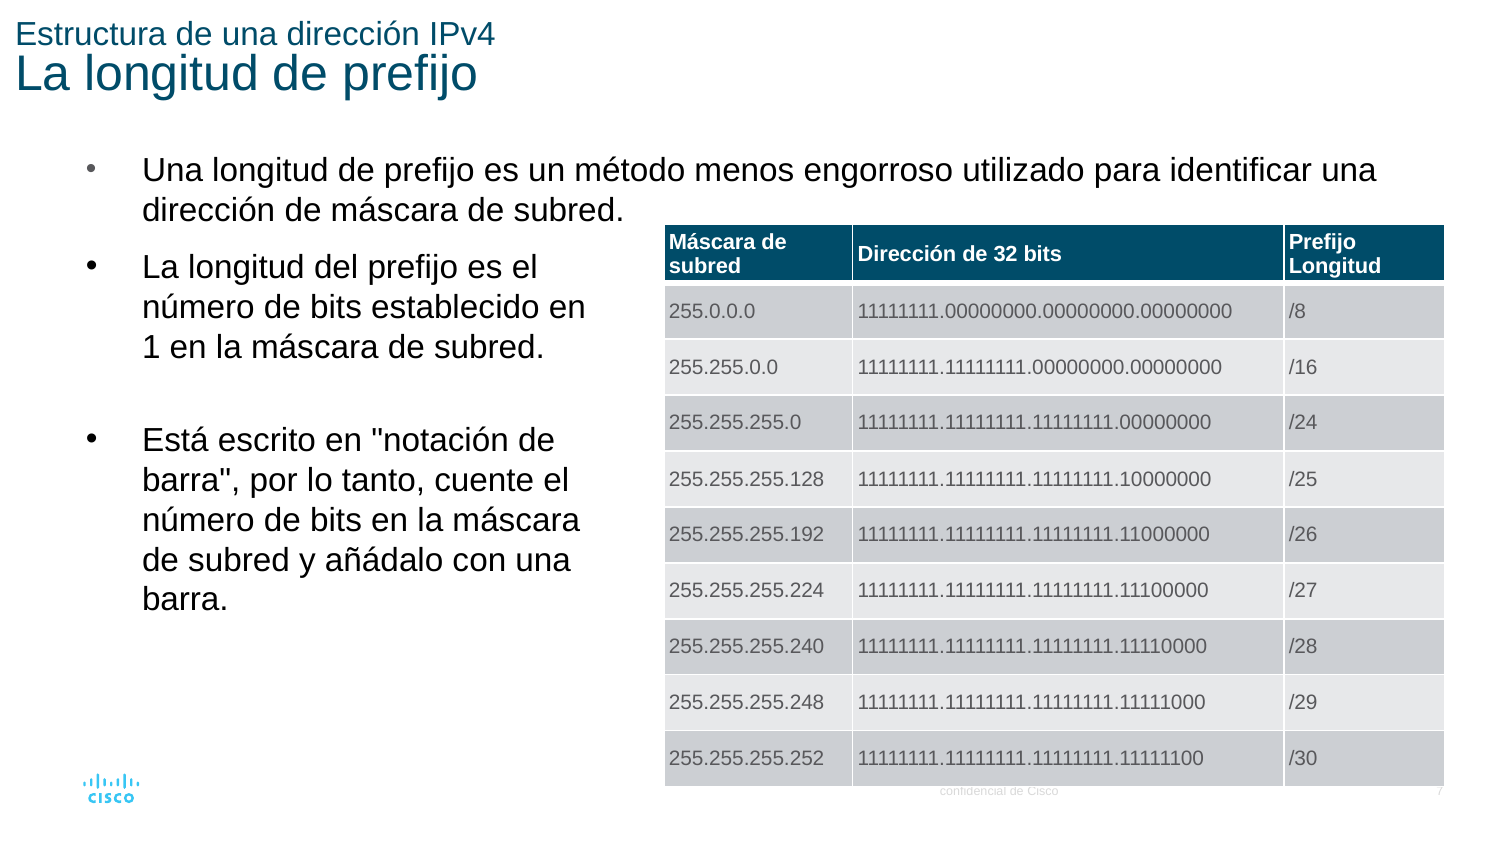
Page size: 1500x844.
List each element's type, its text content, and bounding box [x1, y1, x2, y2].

table_header Máscara de subred [665, 225, 852, 280]
table_cell 11111111.11111111.11111111.00000000 [853, 396, 1283, 450]
table_cell 255.255.255.0 [665, 396, 852, 450]
table_cell 255.255.255.128 [665, 452, 852, 506]
table_cell 255.255.255.248 [665, 675, 852, 730]
title Estructura de una dirección IPv4 La longitud de prefijo [0, 0, 1369, 121]
text_box La longitud del prefijo es el número de bits establecido en 1 en la máscara de subred. Está escrito en "notación de barra", por lo tanto, cuente el número de bits en la máscara de subred y añádalo con una barra. [70, 237, 625, 742]
table_cell 255.255.255.252 [665, 731, 852, 786]
table_cell 11111111.11111111.11111111.10000000 [853, 452, 1283, 506]
table_cell /8 [1285, 286, 1444, 338]
table_cell 11111111.11111111.11111111.11100000 [853, 564, 1283, 618]
table_cell /24 [1285, 396, 1444, 450]
table_header Prefijo Longitud [1285, 225, 1444, 280]
table_cell /27 [1285, 564, 1444, 618]
table_cell 11111111.11111111.11111111.11111000 [853, 675, 1283, 730]
table_cell /16 [1285, 340, 1444, 394]
table_cell /26 [1285, 508, 1444, 562]
table_cell 11111111.11111111.11111111.11110000 [853, 620, 1283, 674]
table_cell 255.0.0.0 [665, 286, 852, 338]
table_cell 11111111.00000000.00000000.00000000 [853, 286, 1283, 338]
table_cell /28 [1285, 620, 1444, 674]
table_cell 255.255.255.192 [665, 508, 852, 562]
table_cell 11111111.11111111.00000000.00000000 [853, 340, 1283, 394]
table_cell /30 [1285, 731, 1444, 786]
table_cell 11111111.11111111.11111111.11111100 [853, 731, 1283, 786]
table_cell 255.255.255.240 [665, 620, 852, 674]
table_cell /29 [1285, 675, 1444, 730]
table_cell 255.255.255.224 [665, 564, 852, 618]
list Una longitud de prefijo es un método menos engorroso utilizado para identificar una dirección de máscara de subred. [70, 140, 1430, 225]
table_cell 255.255.0.0 [665, 340, 852, 394]
table_header Dirección de 32 bits [853, 225, 1283, 280]
table_cell /25 [1285, 452, 1444, 506]
table_cell 11111111.11111111.11111111.11000000 [853, 508, 1283, 562]
